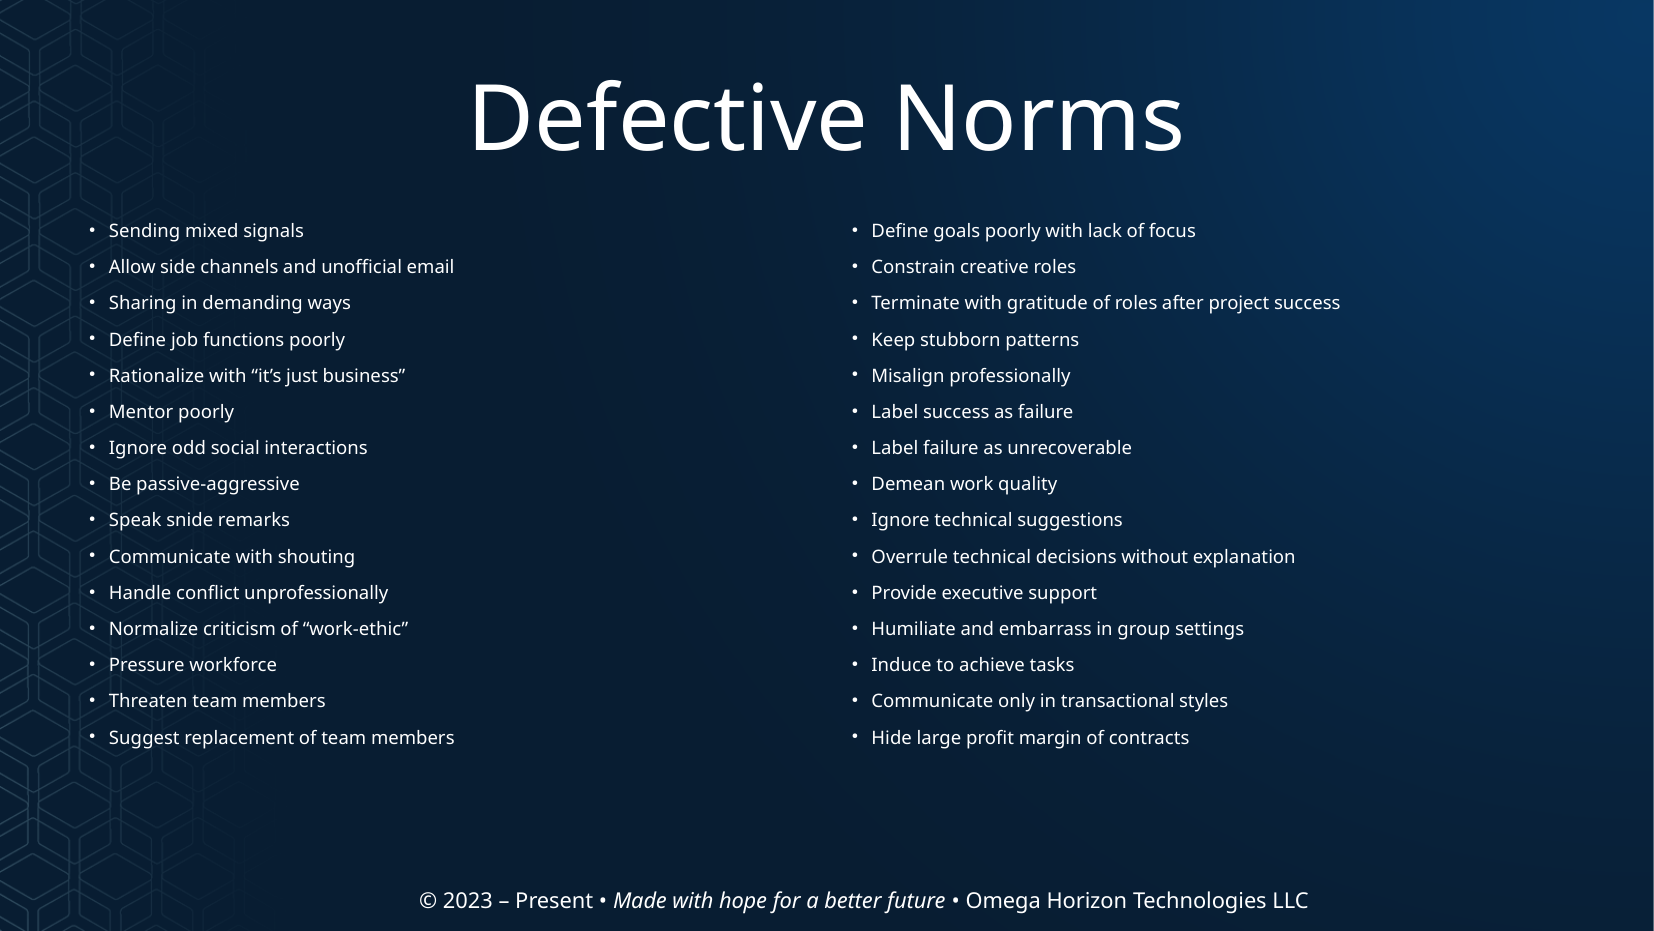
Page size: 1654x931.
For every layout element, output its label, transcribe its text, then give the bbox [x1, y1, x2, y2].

title Defective Norms [82, 37, 1571, 193]
list Define goals poorly with lack of focus Constrain creative roles Terminate with gratitude of roles after project success Keep stubborn patterns Misalign professionally Label success as failure Label failure as unrecoverable Demean work quality Ignore technical suggestions Overrule technical decisions without explanation Provide executive support Humiliate and embarrass in group settings Induce to achieve tasks Communicate only in transactional styles Hide large profit margin of contracts [845, 217, 1572, 758]
list Sending mixed signals Allow side channels and unofficial email Sharing in demanding ways Define job functions poorly Rationalize with “it’s just business” Mentor poorly Ignore odd social interactions Be passive-aggressive Speak snide remarks Communicate with shouting Handle conflict unprofessionally Normalize criticism of “work-ethic” Pressure workforce Threaten team members Suggest replacement of team members [82, 217, 809, 758]
picture [0, 0, 1654, 931]
